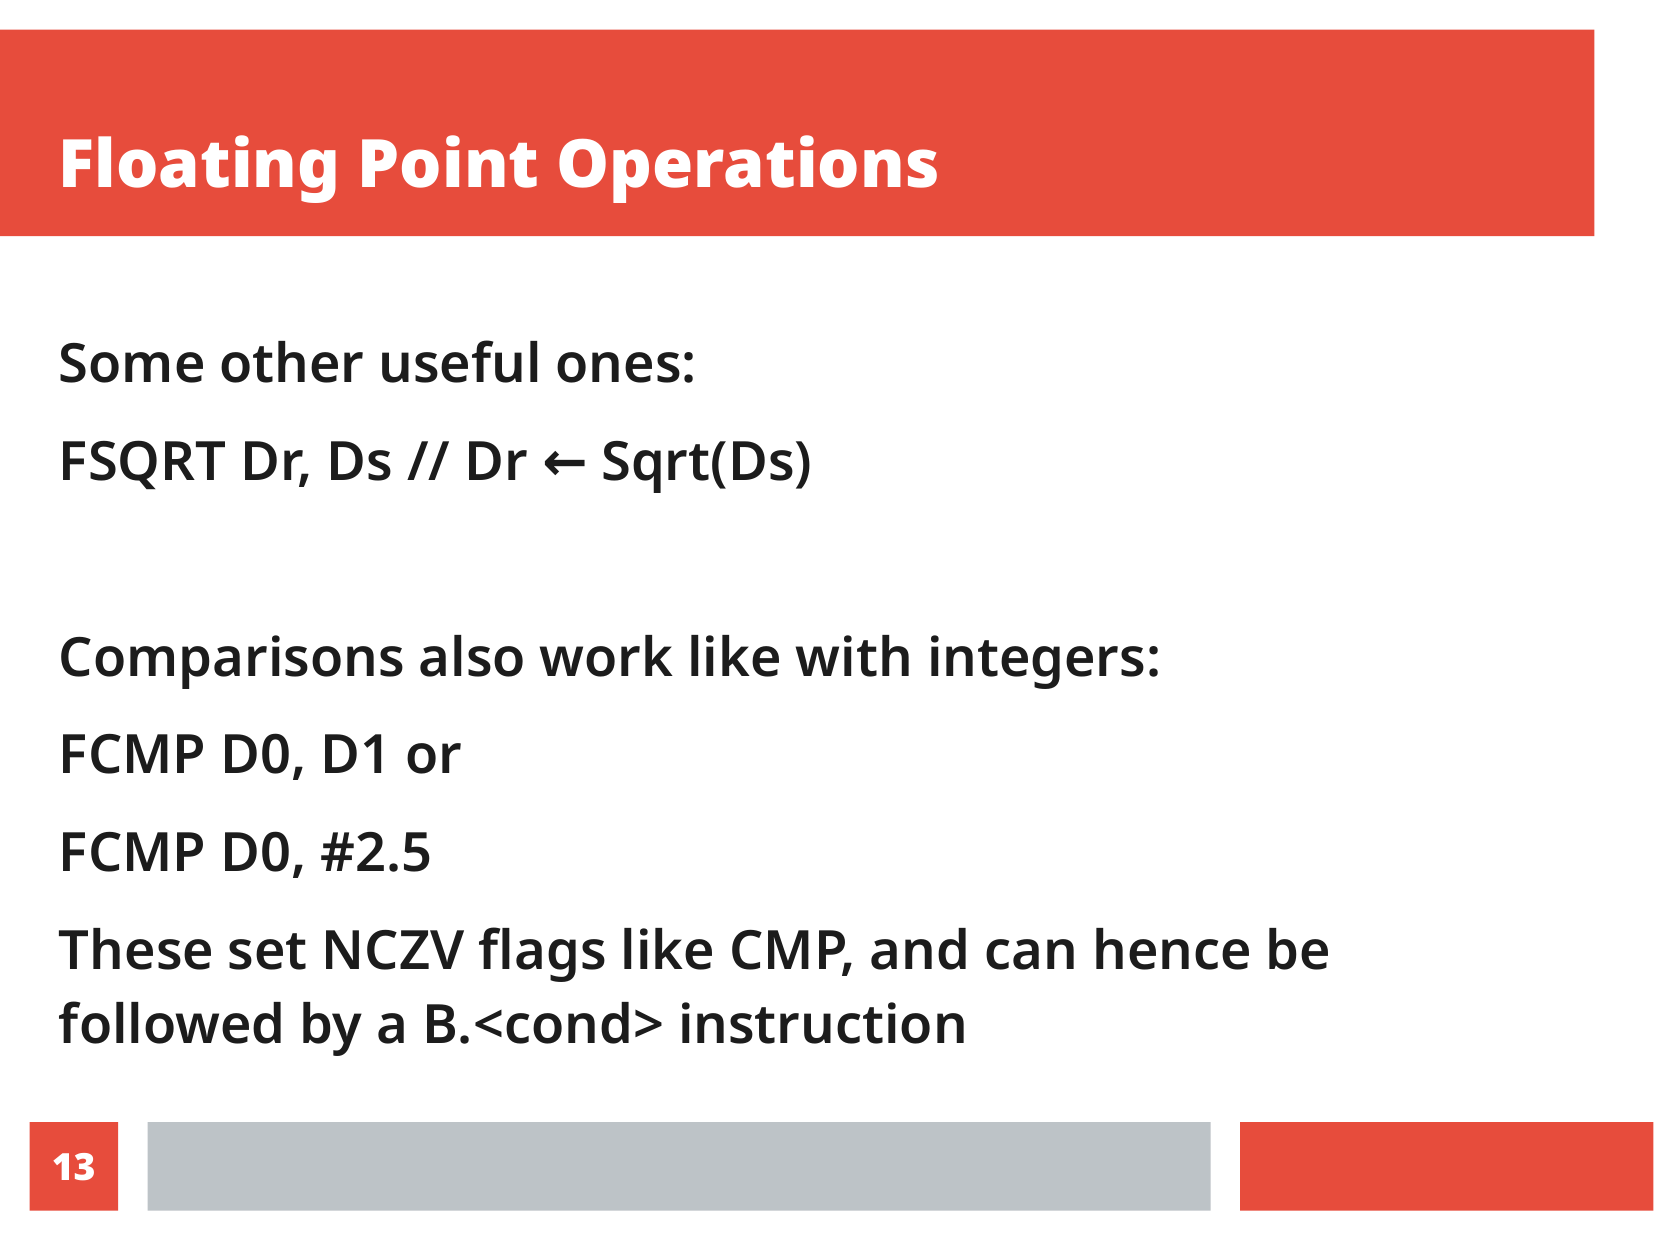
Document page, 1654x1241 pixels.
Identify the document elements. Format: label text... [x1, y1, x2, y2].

list Some other useful ones: FSQRT Dr, Ds // Dr ← Sqrt(Ds) Comparisons also work like with integers: FCMP D0, D1 or FCMP D0, #2.5 These set NCZV flags like CMP, and can hence be followed by a B.<cond> instruction [59, 324, 1565, 1093]
title Floating Point Operations [59, 59, 1595, 207]
